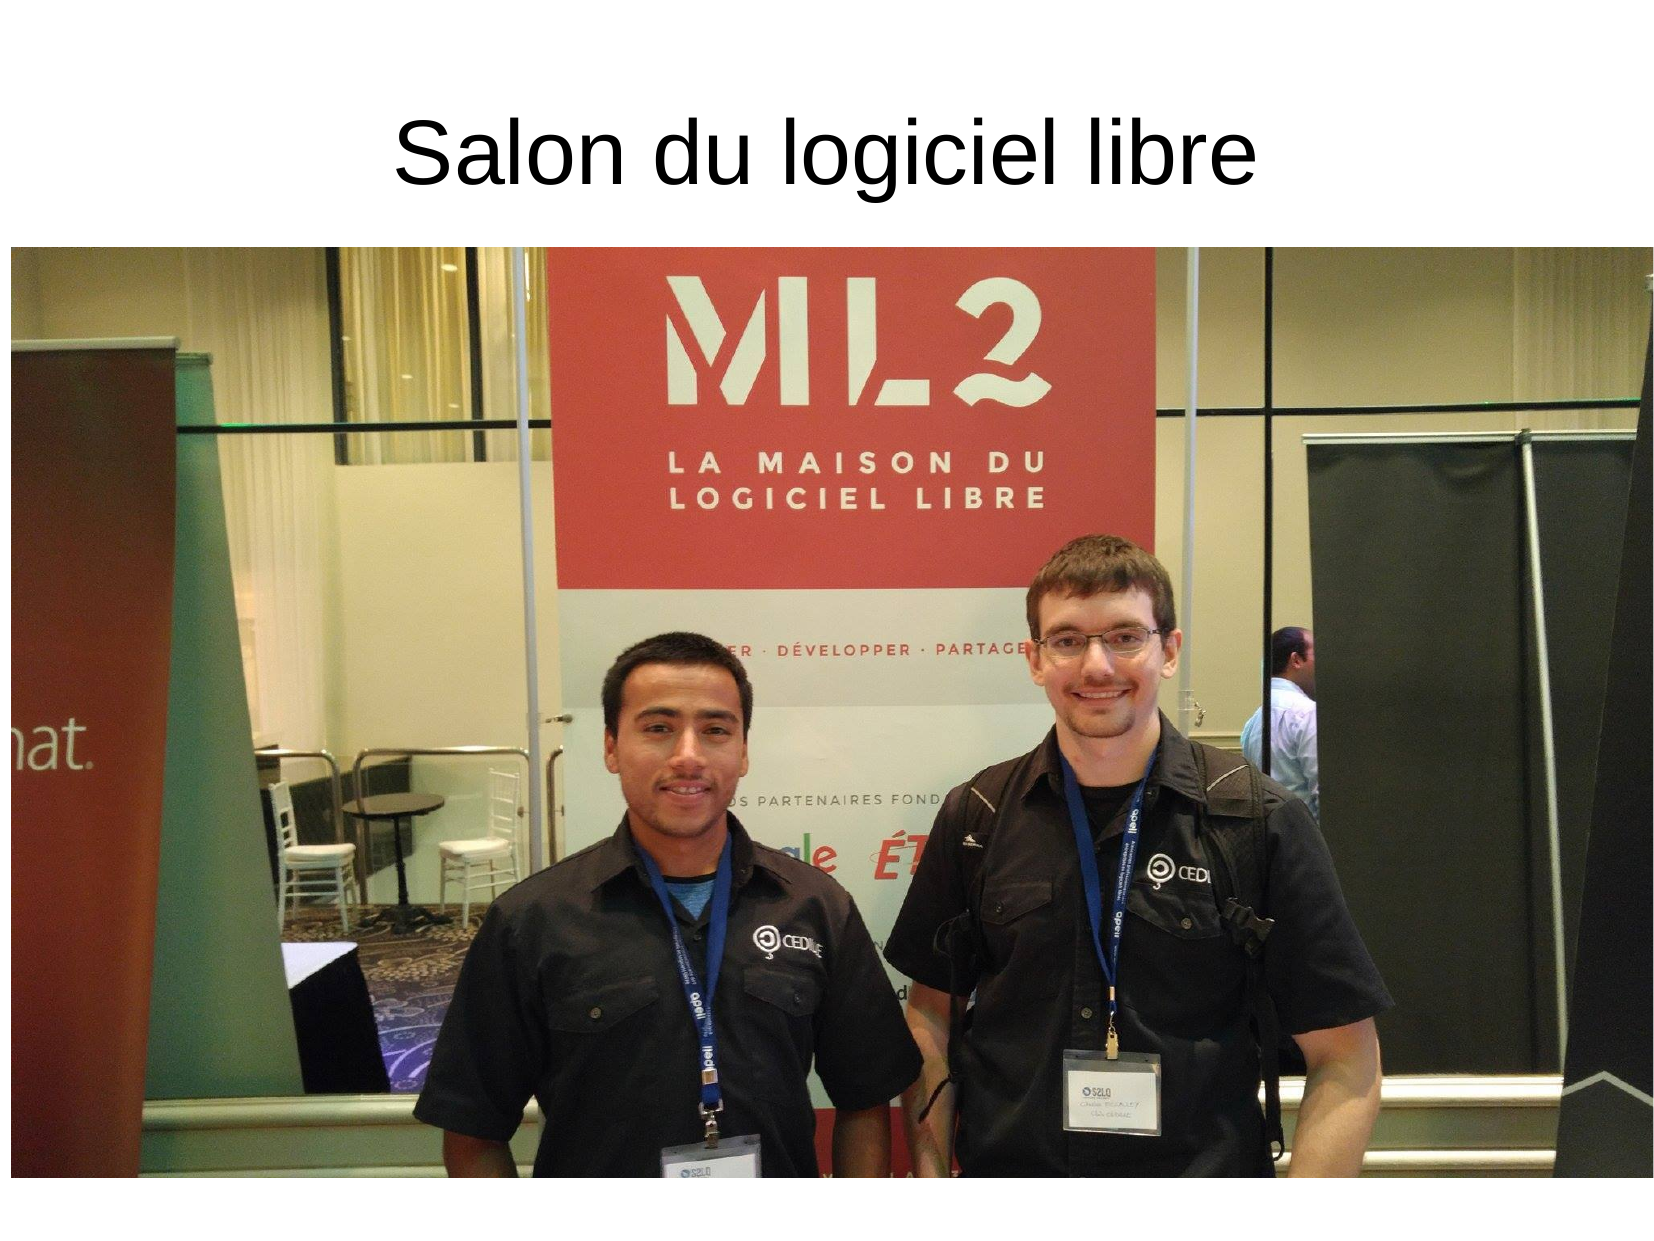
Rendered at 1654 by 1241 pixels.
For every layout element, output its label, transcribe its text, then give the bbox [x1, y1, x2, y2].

title Salon du logiciel libre [82, 49, 1571, 247]
picture [11, 247, 1654, 1179]
